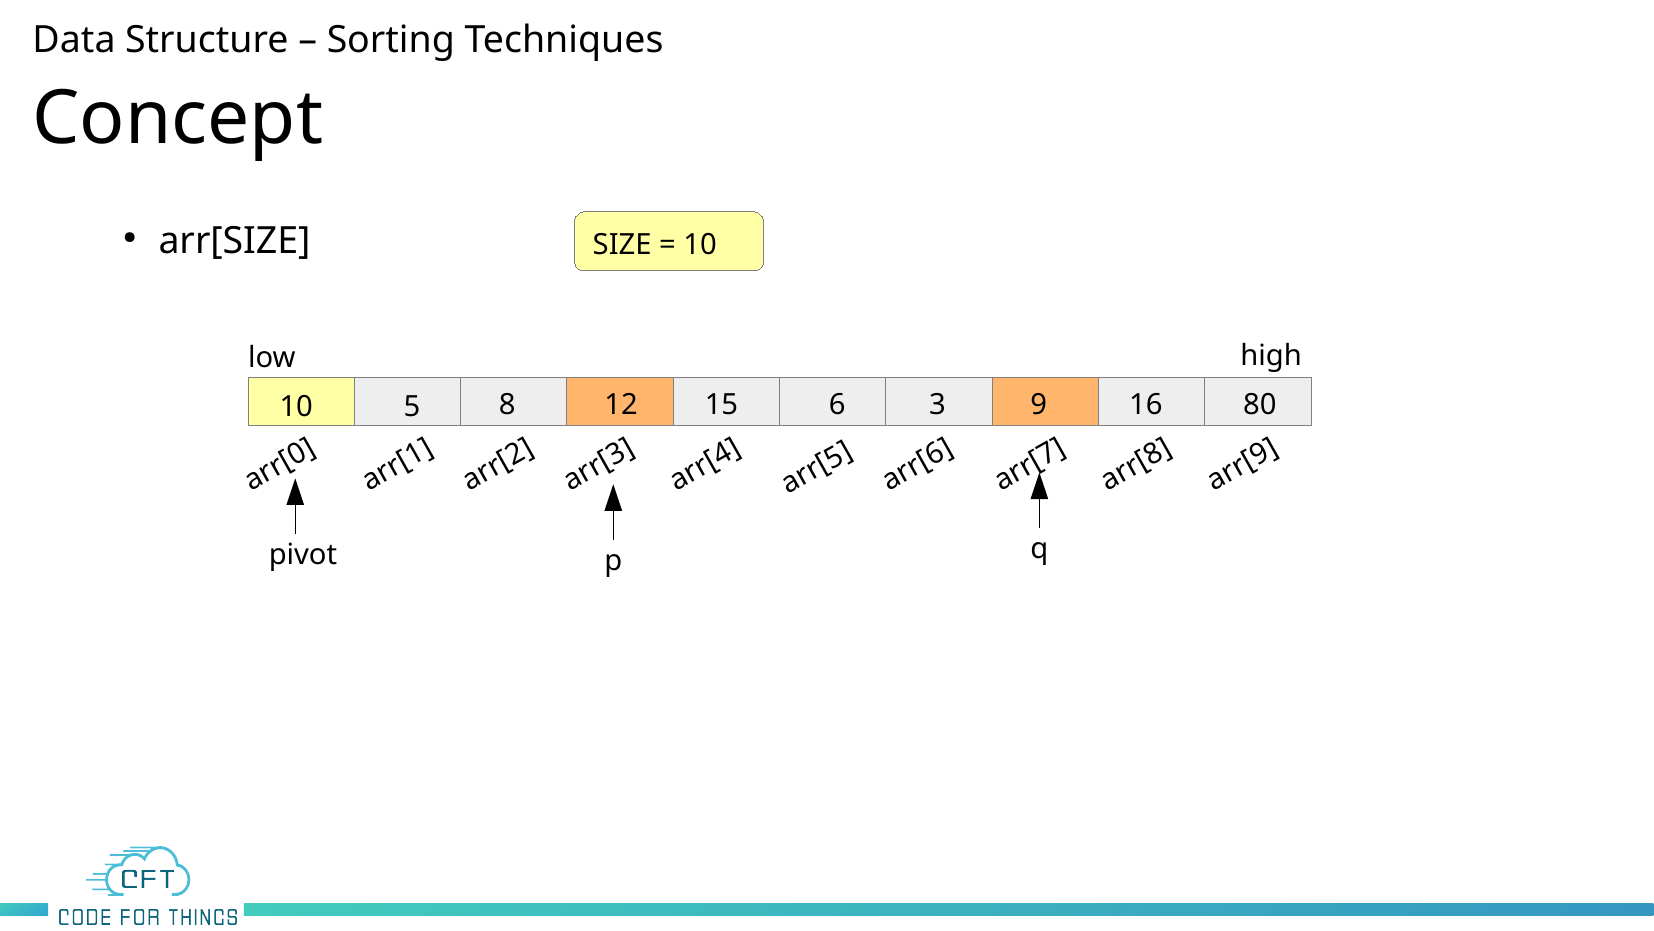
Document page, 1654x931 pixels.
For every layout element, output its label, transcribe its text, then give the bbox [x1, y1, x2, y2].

text_box arr[5] [756, 404, 898, 520]
text_box high [1225, 327, 1329, 377]
text_box 8 [484, 376, 551, 426]
text_box [1296, 377, 1312, 426]
text_box 6 [814, 376, 863, 426]
text_box p [589, 531, 638, 581]
text_box 10 [264, 378, 332, 428]
text_box [574, 211, 764, 271]
text_box [963, 377, 1015, 426]
text_box 80 [1228, 377, 1296, 426]
text_box arr[1] [336, 401, 473, 517]
text_box arr[9] [1181, 405, 1323, 517]
text_box arr[6] [863, 401, 999, 517]
text_box arr[3] [537, 426, 680, 517]
text_box SIZE = 10 [577, 215, 758, 265]
text_box 16 [1114, 376, 1182, 426]
picture [59, 846, 237, 925]
text_box 5 [388, 377, 438, 428]
text_box arr[0] [218, 426, 360, 517]
text_box 9 [1015, 376, 1083, 426]
text_box [332, 377, 388, 426]
text_box 12 [589, 376, 657, 426]
text_box [657, 377, 690, 426]
text_box [762, 377, 814, 426]
text_box arr[SIZE] [108, 205, 353, 272]
text_box q [1015, 519, 1064, 569]
text_box [438, 377, 484, 426]
text_box [1083, 377, 1114, 426]
text_box arr[4] [647, 411, 786, 517]
text_box low [233, 328, 337, 378]
text_box [863, 377, 914, 426]
text_box arr[7] [971, 426, 1111, 517]
text_box [1182, 377, 1228, 426]
text_box 15 [690, 376, 762, 426]
text_box arr[2] [437, 404, 574, 517]
text_box [551, 377, 589, 426]
title Data Structure – Sorting Techniques Concept [32, 12, 1184, 166]
text_box arr[8] [1079, 401, 1213, 517]
text_box pivot [253, 525, 358, 575]
text_box 3 [914, 376, 963, 426]
text_box [248, 378, 264, 426]
